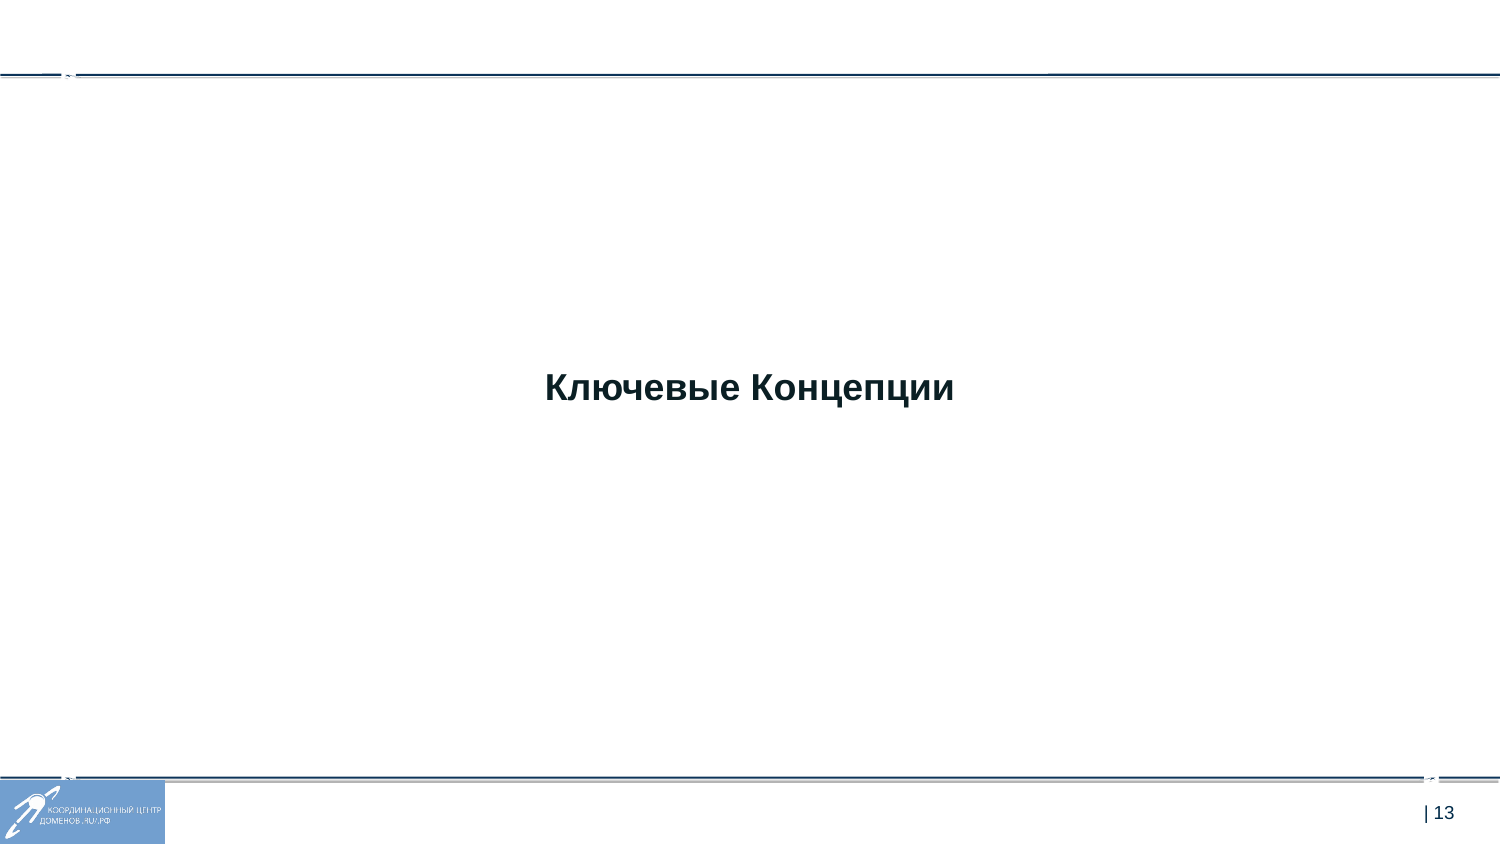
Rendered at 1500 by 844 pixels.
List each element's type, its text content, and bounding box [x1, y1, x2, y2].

title Ключевые Концепции [51, 348, 1449, 443]
picture [0, 779, 166, 844]
